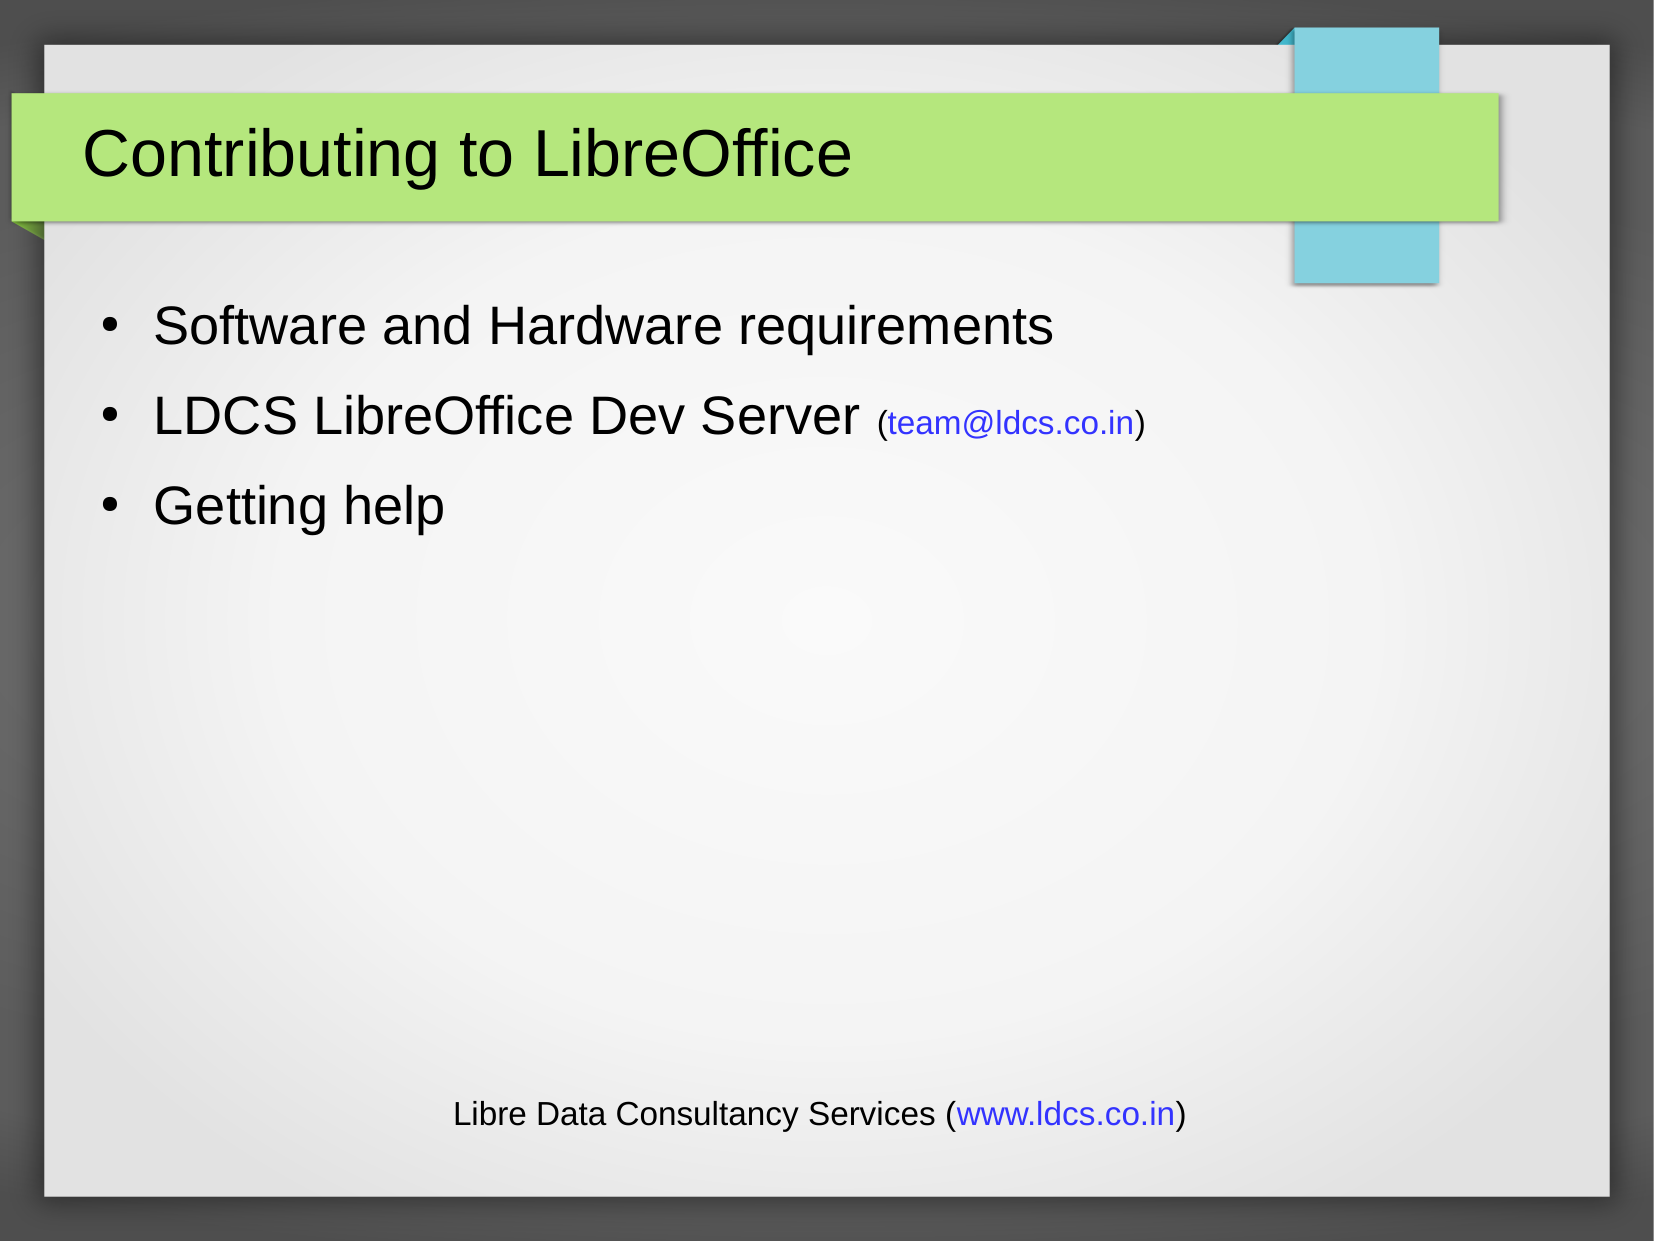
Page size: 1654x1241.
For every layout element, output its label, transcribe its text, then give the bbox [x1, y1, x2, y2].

picture [0, 0, 1654, 1241]
text_box Libre Data Consultancy Services (www.ldcs.co.in) [438, 1088, 1201, 1141]
title Contributing to LibreOffice [82, 94, 1264, 213]
list Software and Hardware requirements LDCS LibreOffice Dev Server (team@ldcs.co.in) Getting help [82, 295, 1571, 1015]
